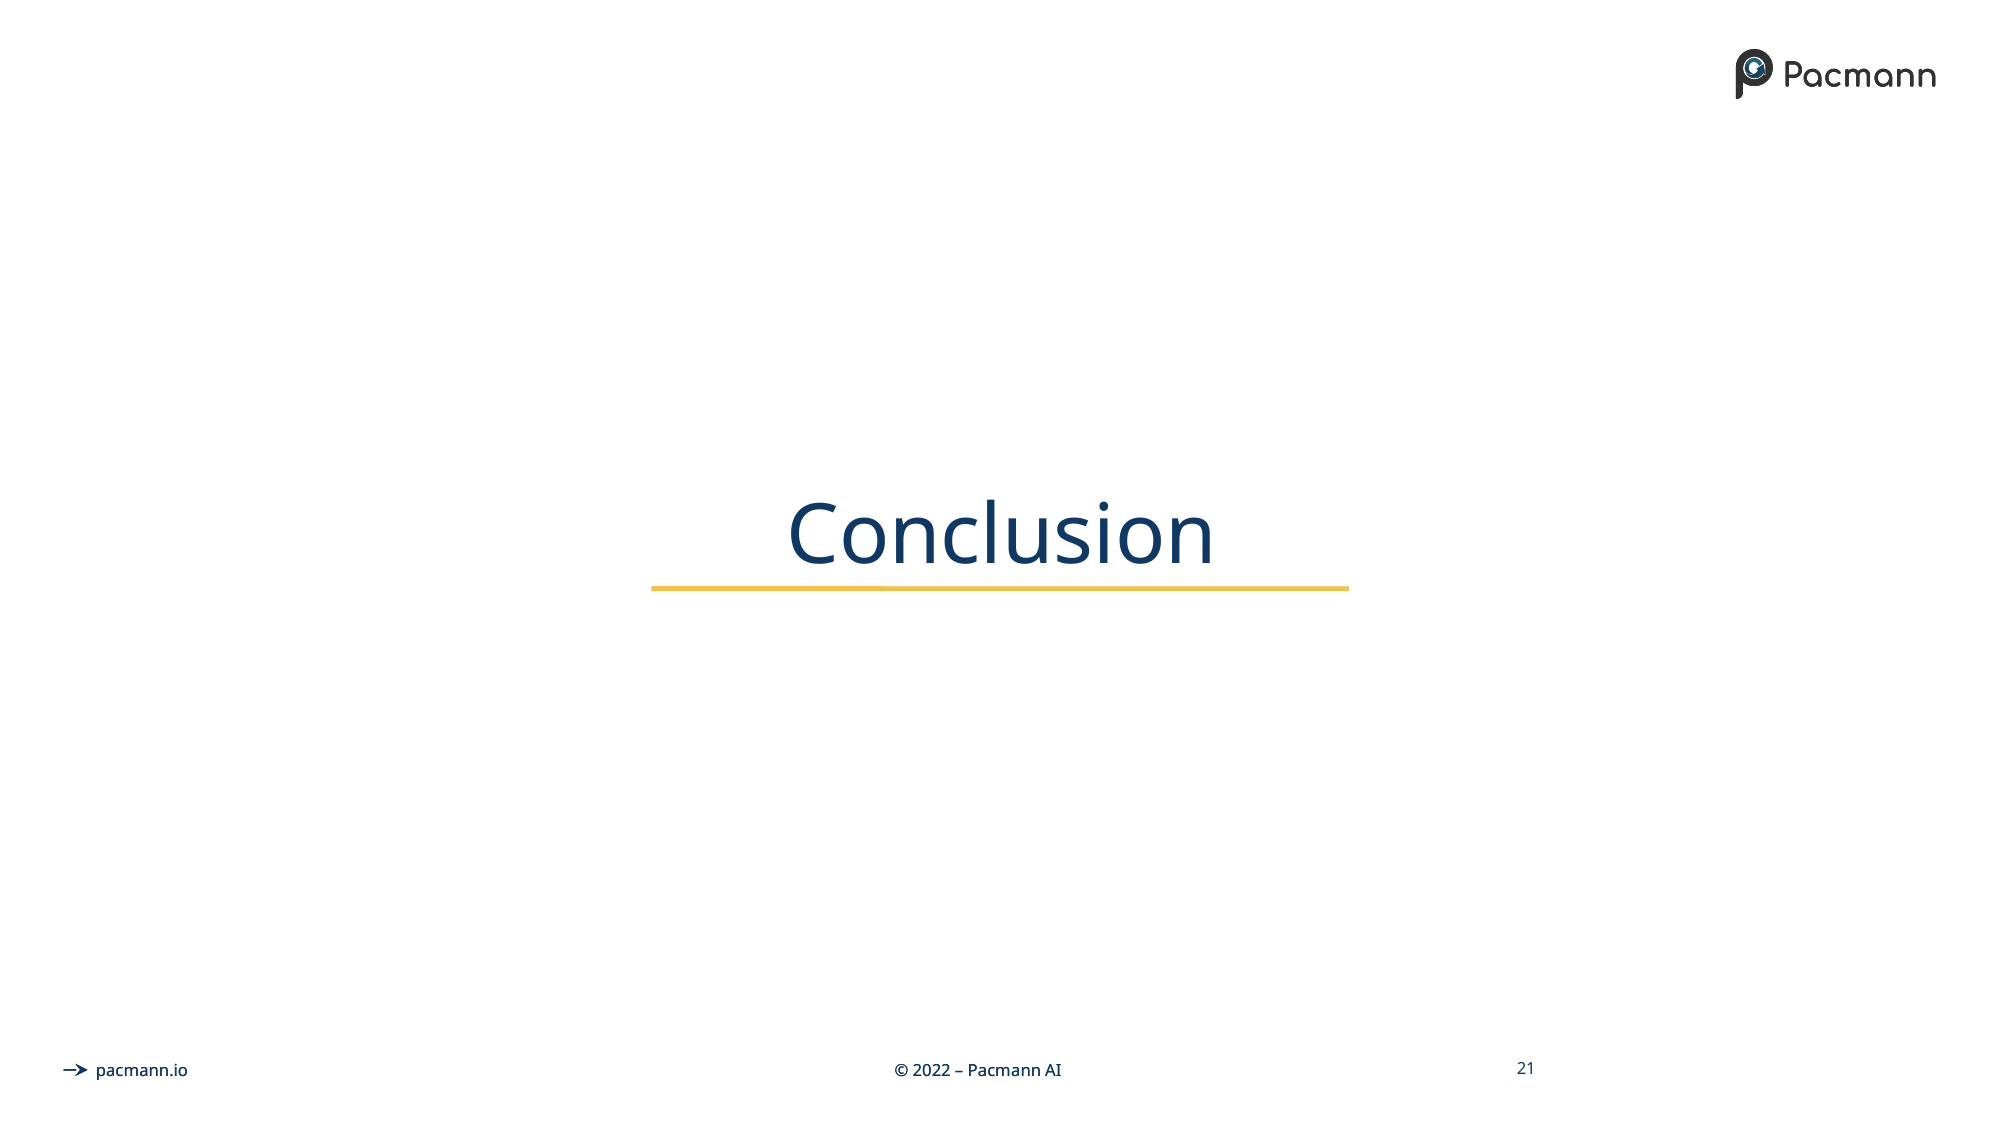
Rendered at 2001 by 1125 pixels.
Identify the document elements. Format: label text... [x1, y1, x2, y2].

picture [1707, 36, 1966, 112]
title Conclusion [51, 441, 1952, 589]
